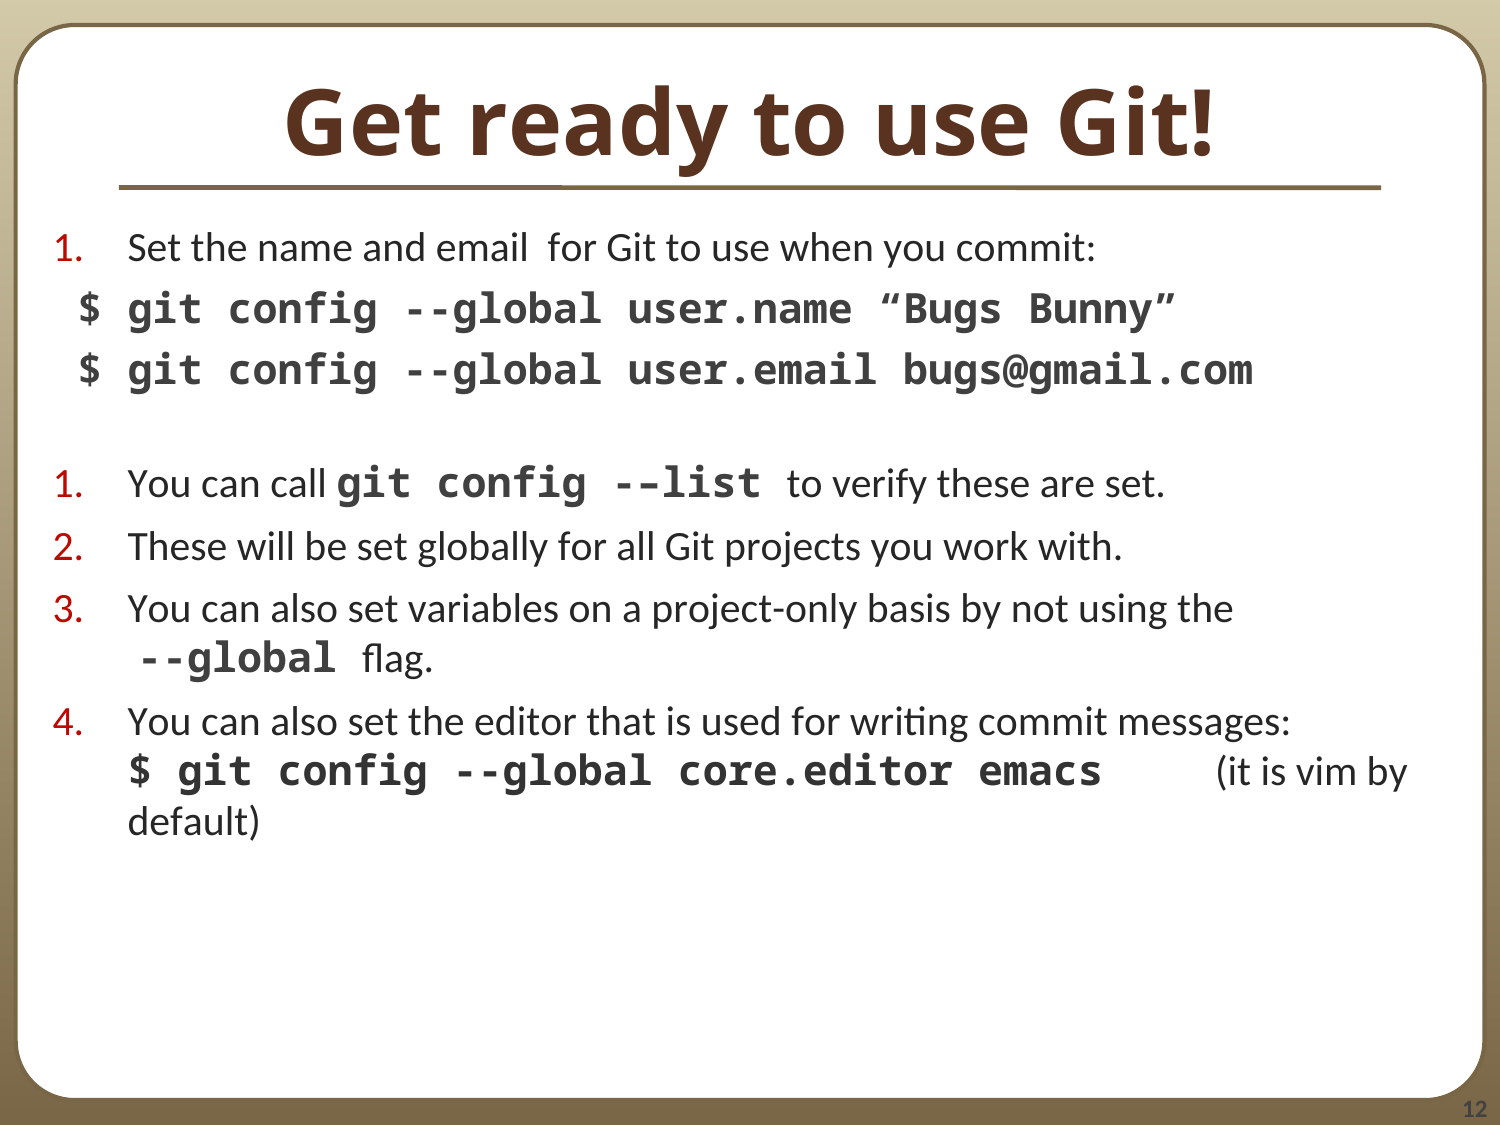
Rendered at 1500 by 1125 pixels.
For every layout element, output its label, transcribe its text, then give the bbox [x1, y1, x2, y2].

list Set the name and email for Git to use when you commit: $ git config --global user.name “Bugs Bunny” $ git config --global user.email bugs@gmail.com You can call git config -–list to verify these are set. These will be set globally for all Git projects you work with. You can also set variables on a project-only basis by not using the --global flag. You can also set the editor that is used for writing commit messages: $ git config --global core.editor emacs (it is vim by default) [0, 212, 1500, 1125]
title Get ready to use Git! [0, 24, 1500, 212]
